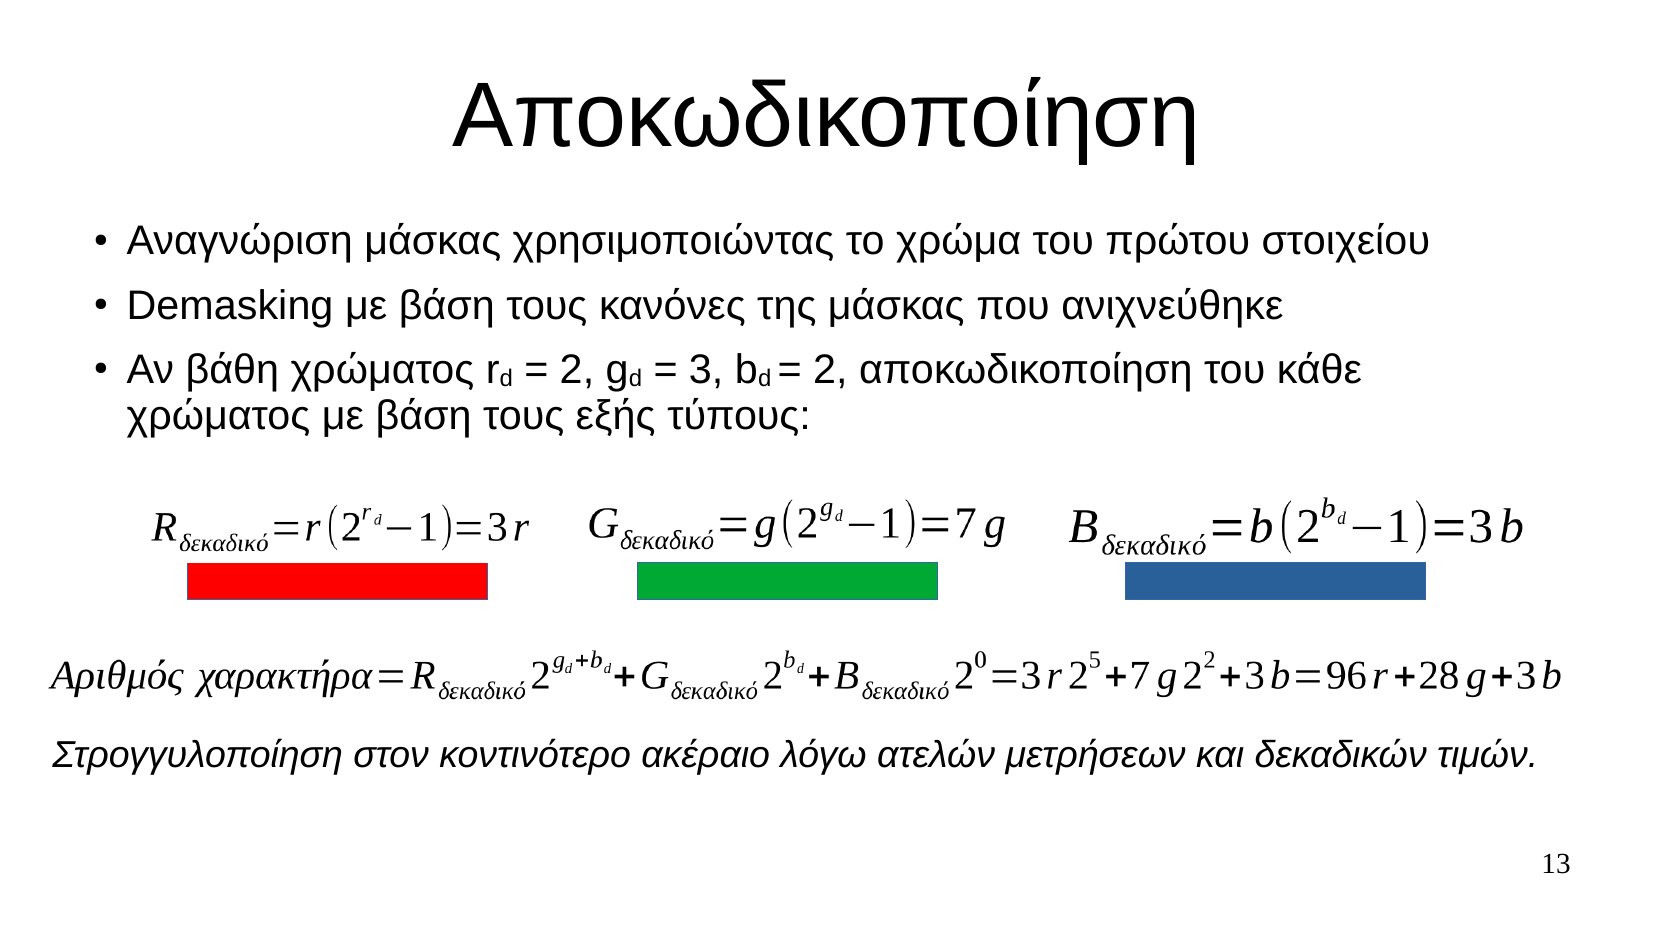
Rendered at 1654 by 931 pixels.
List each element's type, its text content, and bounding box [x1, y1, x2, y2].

picture [37, 631, 1571, 713]
text_box [187, 563, 488, 600]
text_box [637, 562, 938, 600]
list Αναγνώριση μάσκας χρησιμοποιώντας το χρώμα του πρώτου στοιχείου Demasking με βάση τους κανόνες της μάσκας που ανιχνεύθηκε Αν βάθη χρώματος rd = 2, gd = 3, bd = 2, αποκωδικοποίηση του κάθε χρώματος με βάση τους εξής τύπους: [82, 217, 1501, 475]
picture [577, 487, 1013, 569]
text_box [1125, 562, 1426, 600]
title Αποκωδικοποίηση [82, 37, 1571, 193]
picture [112, 487, 541, 563]
text_box Στρογγυλοποίηση στον κοντινότερο ακέραιο λόγω ατελών μετρήσεων και δεκαδικών τιμών. [37, 726, 1654, 826]
picture [1050, 472, 1538, 583]
